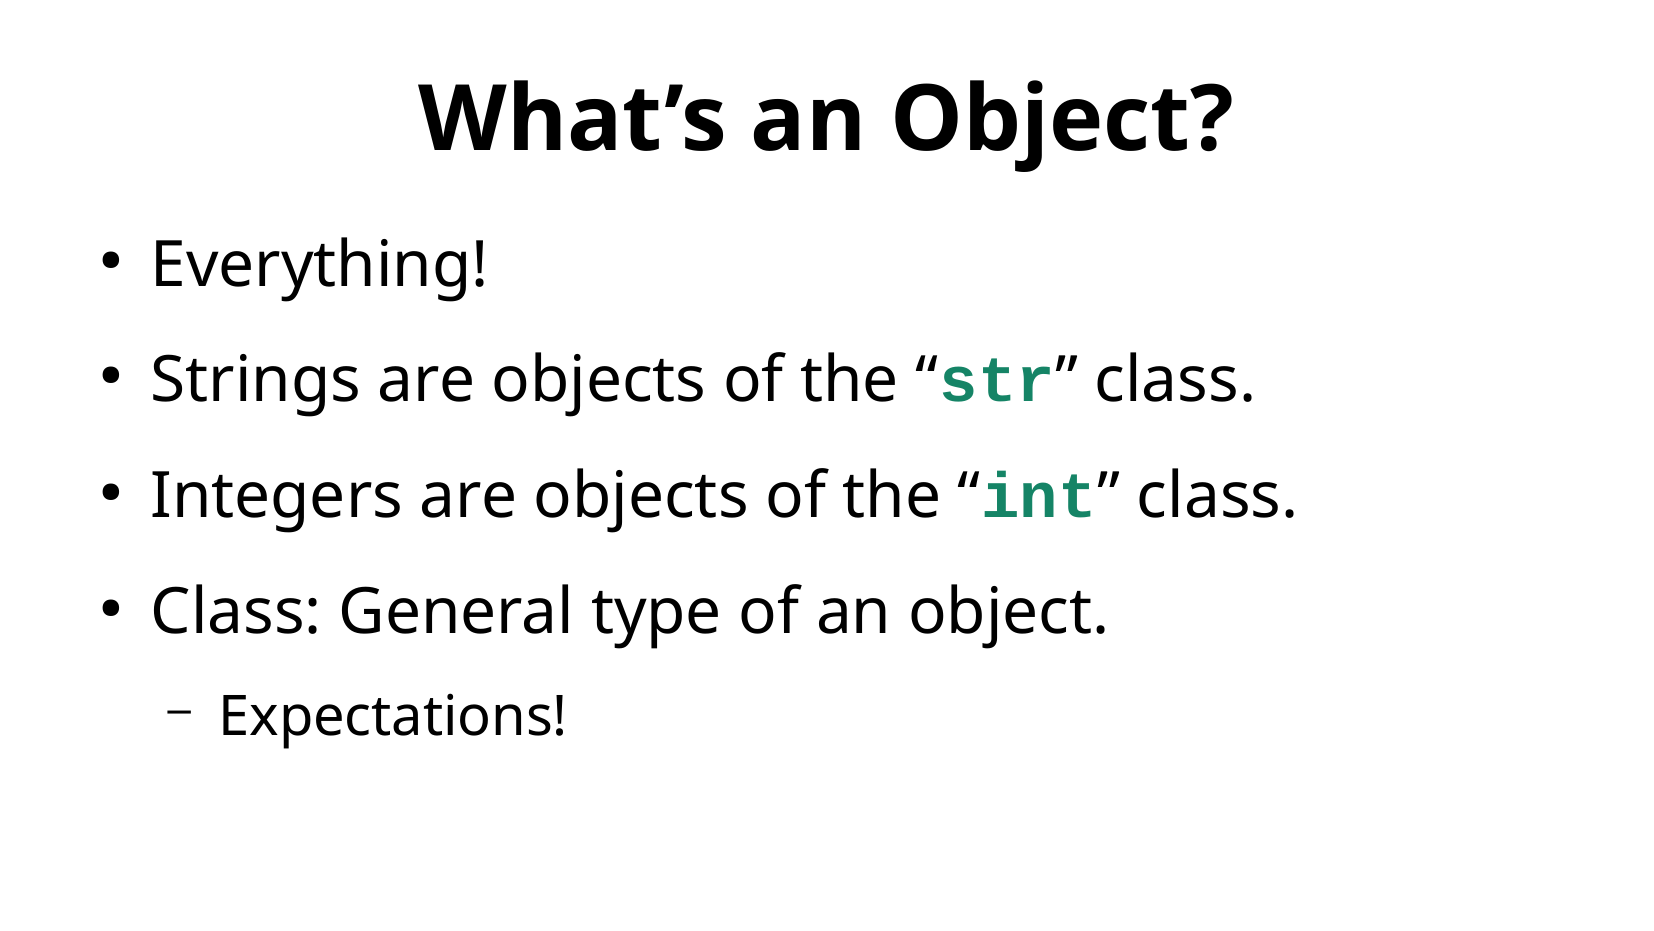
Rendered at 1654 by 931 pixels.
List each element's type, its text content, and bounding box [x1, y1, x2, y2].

list Everything! Strings are objects of the “str” class. Integers are objects of the “int” class. Class: General type of an object. Expectations! [82, 217, 1571, 758]
title What’s an Object? [82, 37, 1571, 193]
